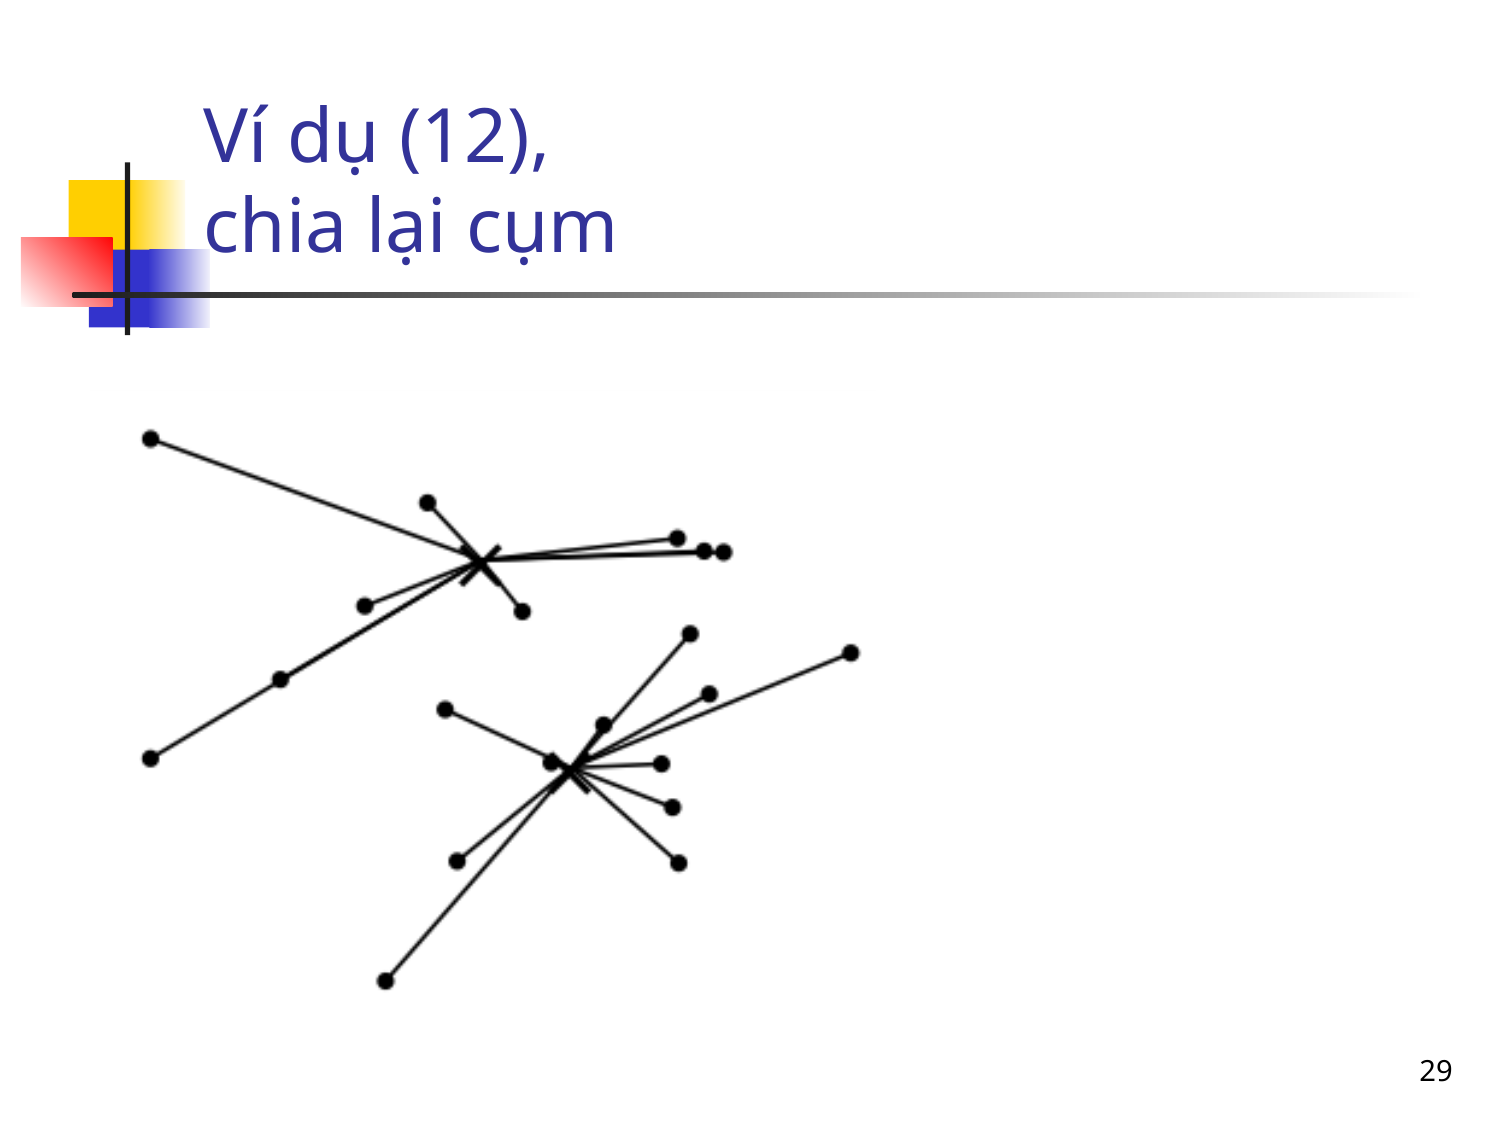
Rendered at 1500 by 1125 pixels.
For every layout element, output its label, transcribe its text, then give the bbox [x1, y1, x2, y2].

title Ví dụ (12), chia lại cụm [188, 35, 1468, 275]
picture [90, 389, 876, 1012]
slide_number <number> [1155, 1024, 1468, 1100]
